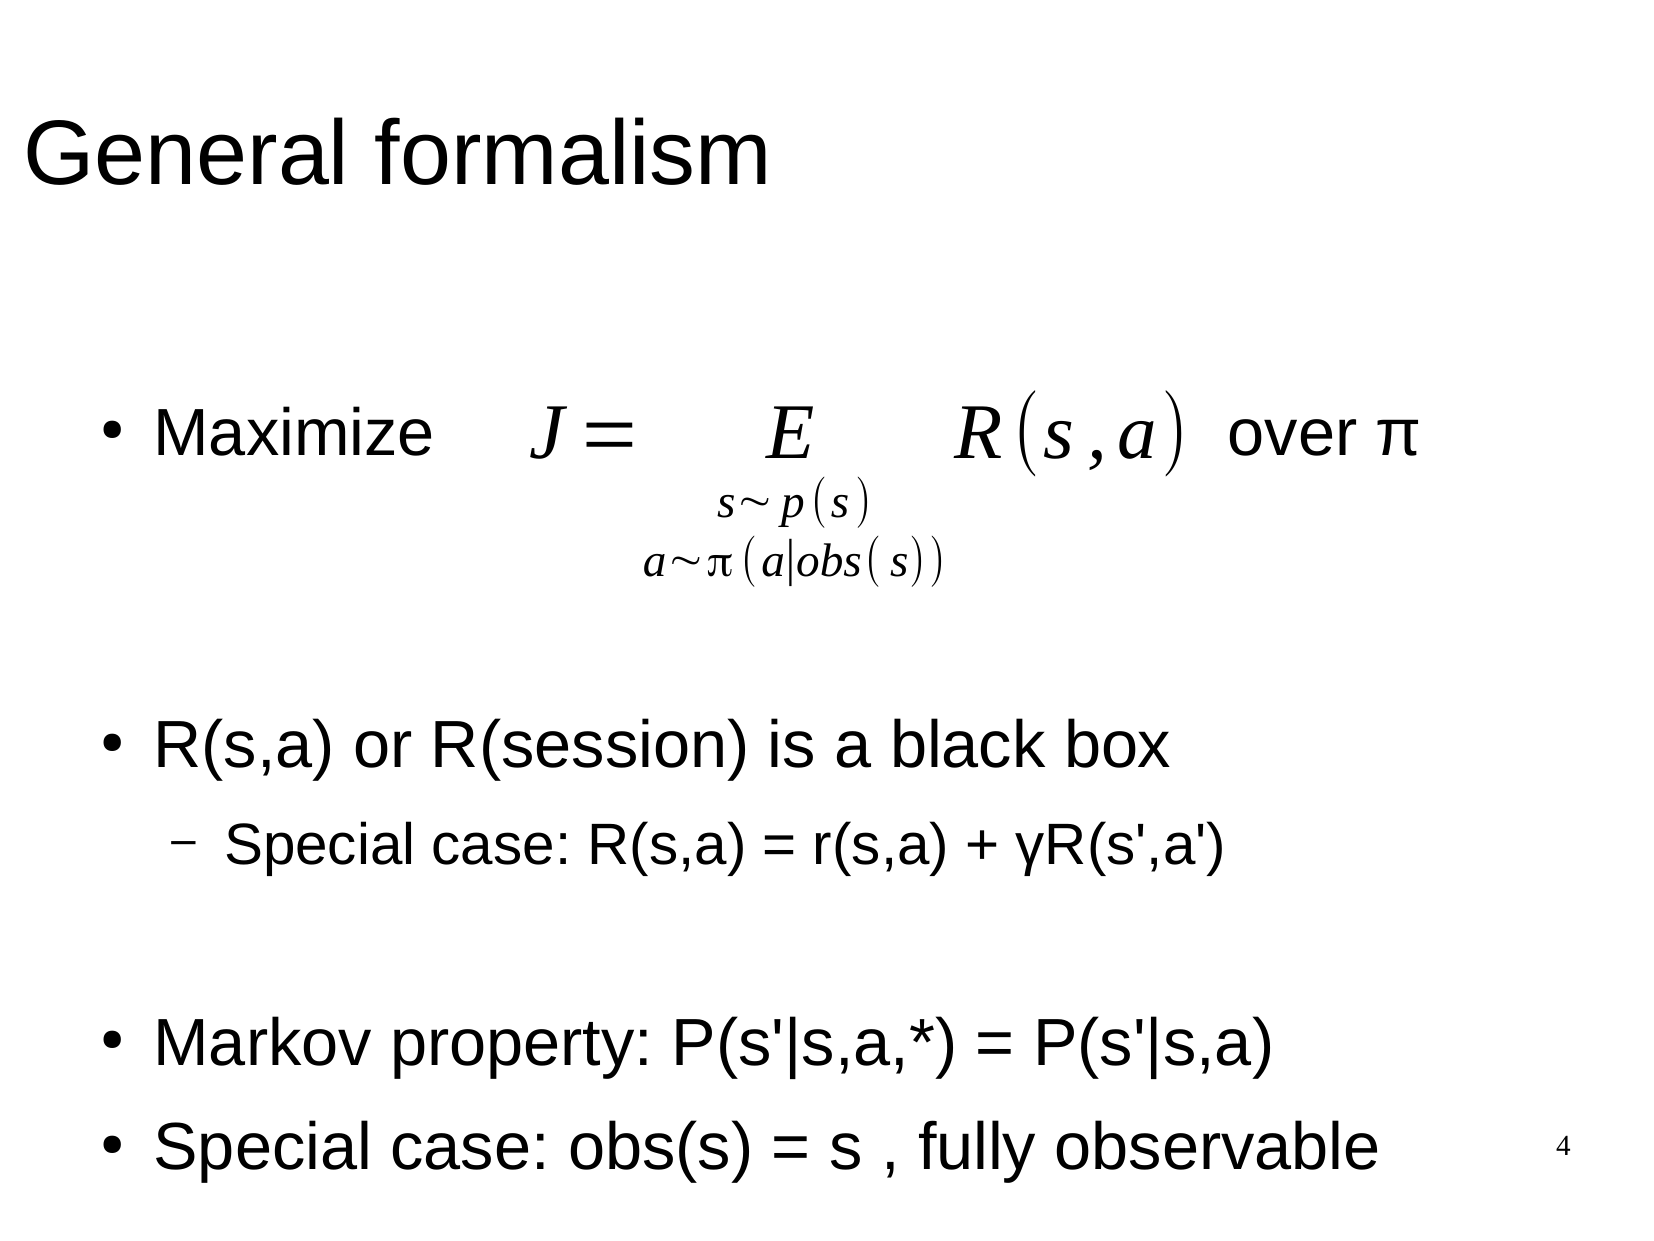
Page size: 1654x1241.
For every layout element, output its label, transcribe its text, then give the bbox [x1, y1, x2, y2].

list Maximize over π R(s,a) or R(session) is a black box Special case: R(s,a) = r(s,a) + γR(s',a') Markov property: P(s'|s,a,*) = P(s'|s,a) Special case: obs(s) = s , fully observable [82, 290, 1571, 1241]
title General formalism [23, 49, 1512, 257]
chart [509, 384, 1207, 590]
